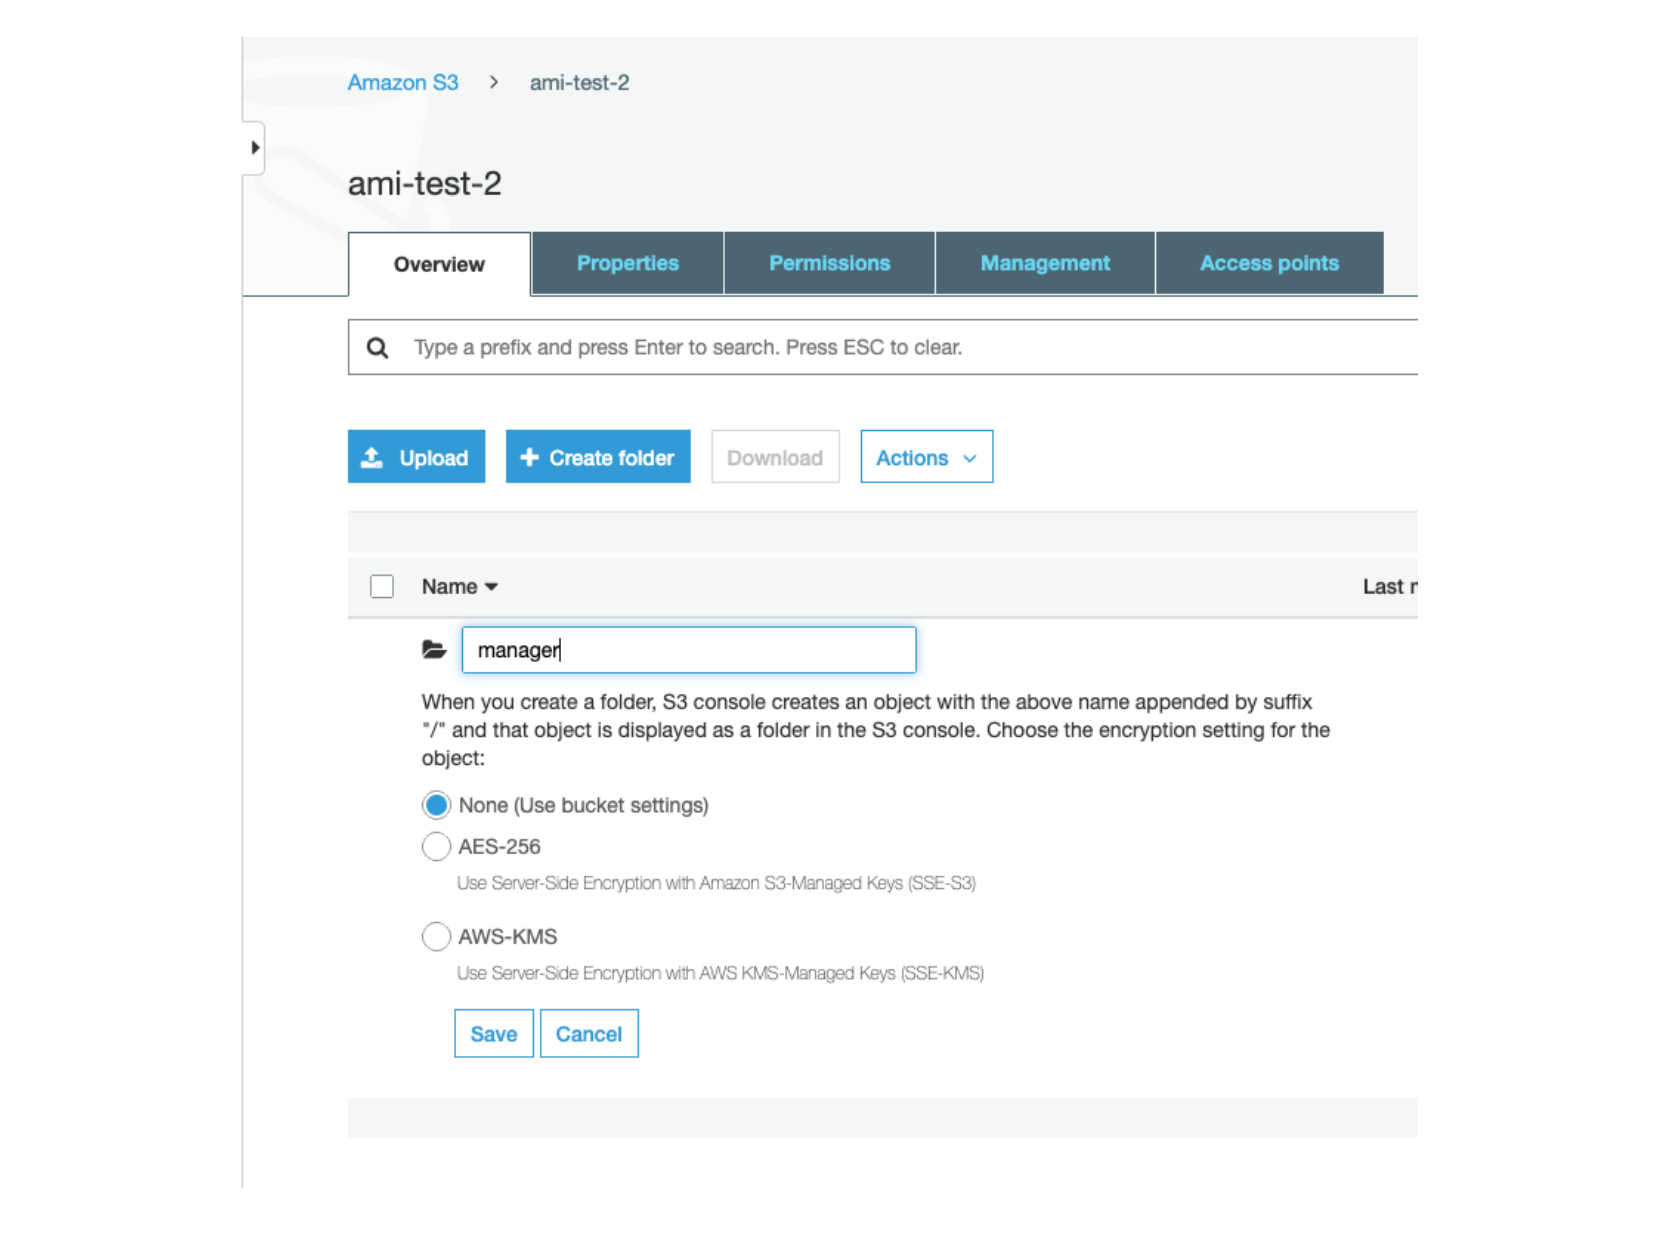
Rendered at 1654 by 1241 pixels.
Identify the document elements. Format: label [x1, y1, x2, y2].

picture [230, 37, 1418, 1189]
